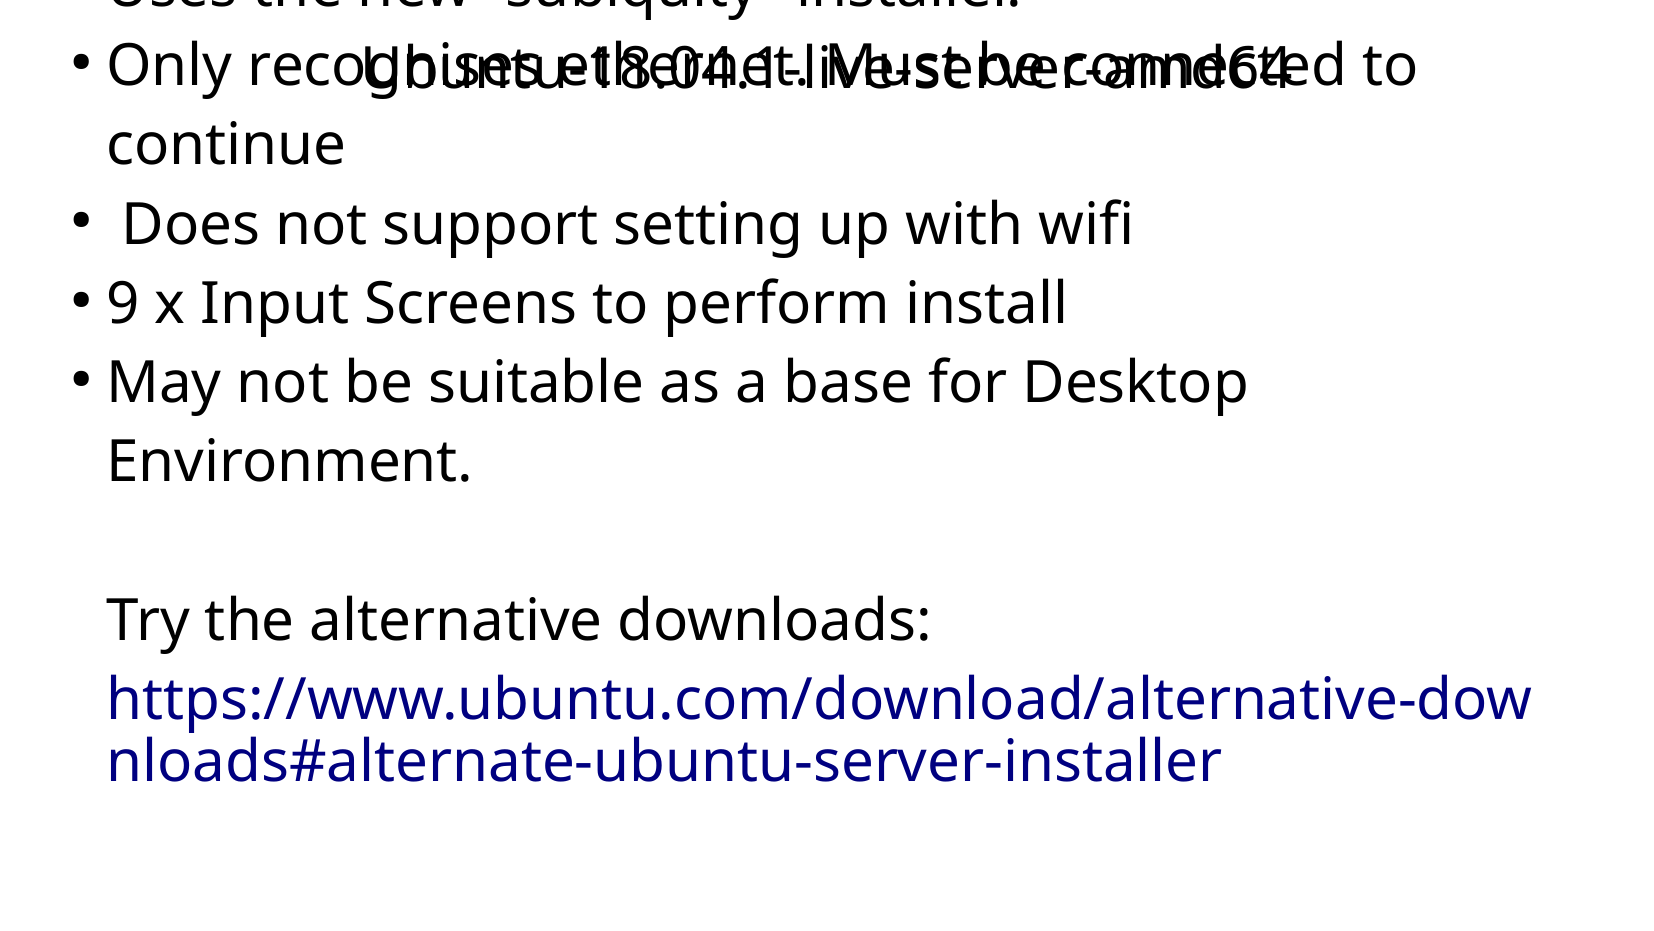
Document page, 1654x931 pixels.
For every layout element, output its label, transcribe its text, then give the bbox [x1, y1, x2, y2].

subtitle Uses the new “subiquity” installer. Only recognises ethernet. Must be connected to continue Does not support setting up with wifi 9 x Input Screens to perform install May not be suitable as a base for Desktop Environment. Try the alternative downloads: https://www.ubuntu.com/download/alternative-downloads#alternate-ubuntu-server-installer [70, 138, 1560, 780]
title Ubuntu-18.04.1-live-server-amd64 [82, 36, 1571, 95]
